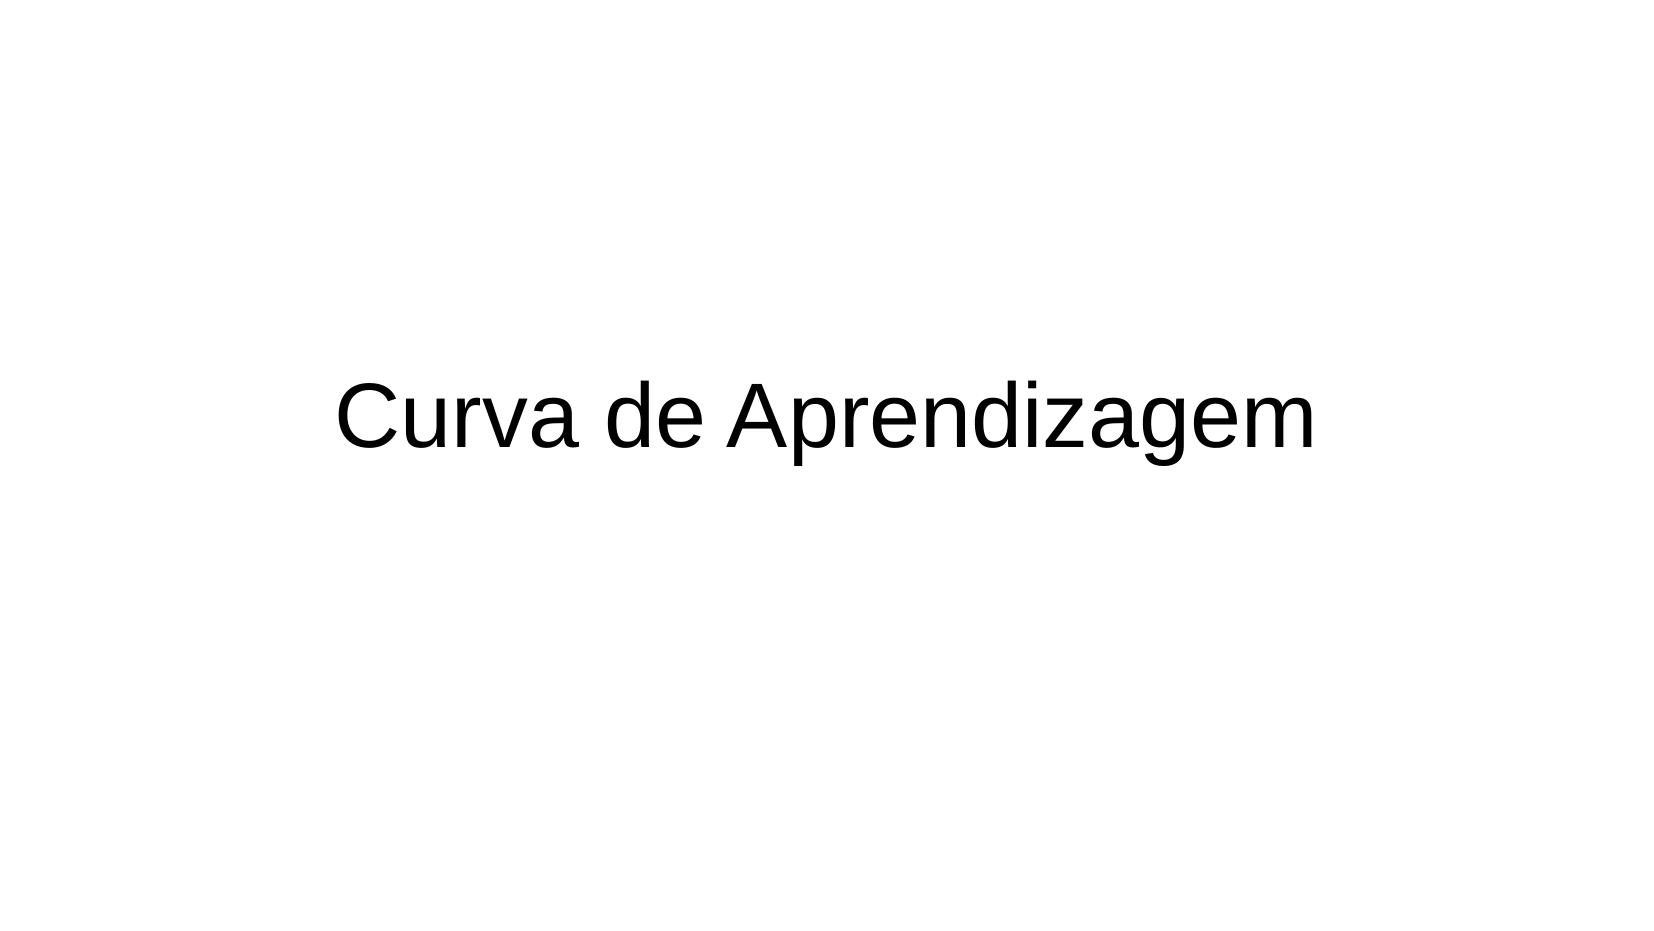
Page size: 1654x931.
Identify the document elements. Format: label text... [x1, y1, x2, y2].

title Curva de Aprendizagem [82, 338, 1571, 494]
